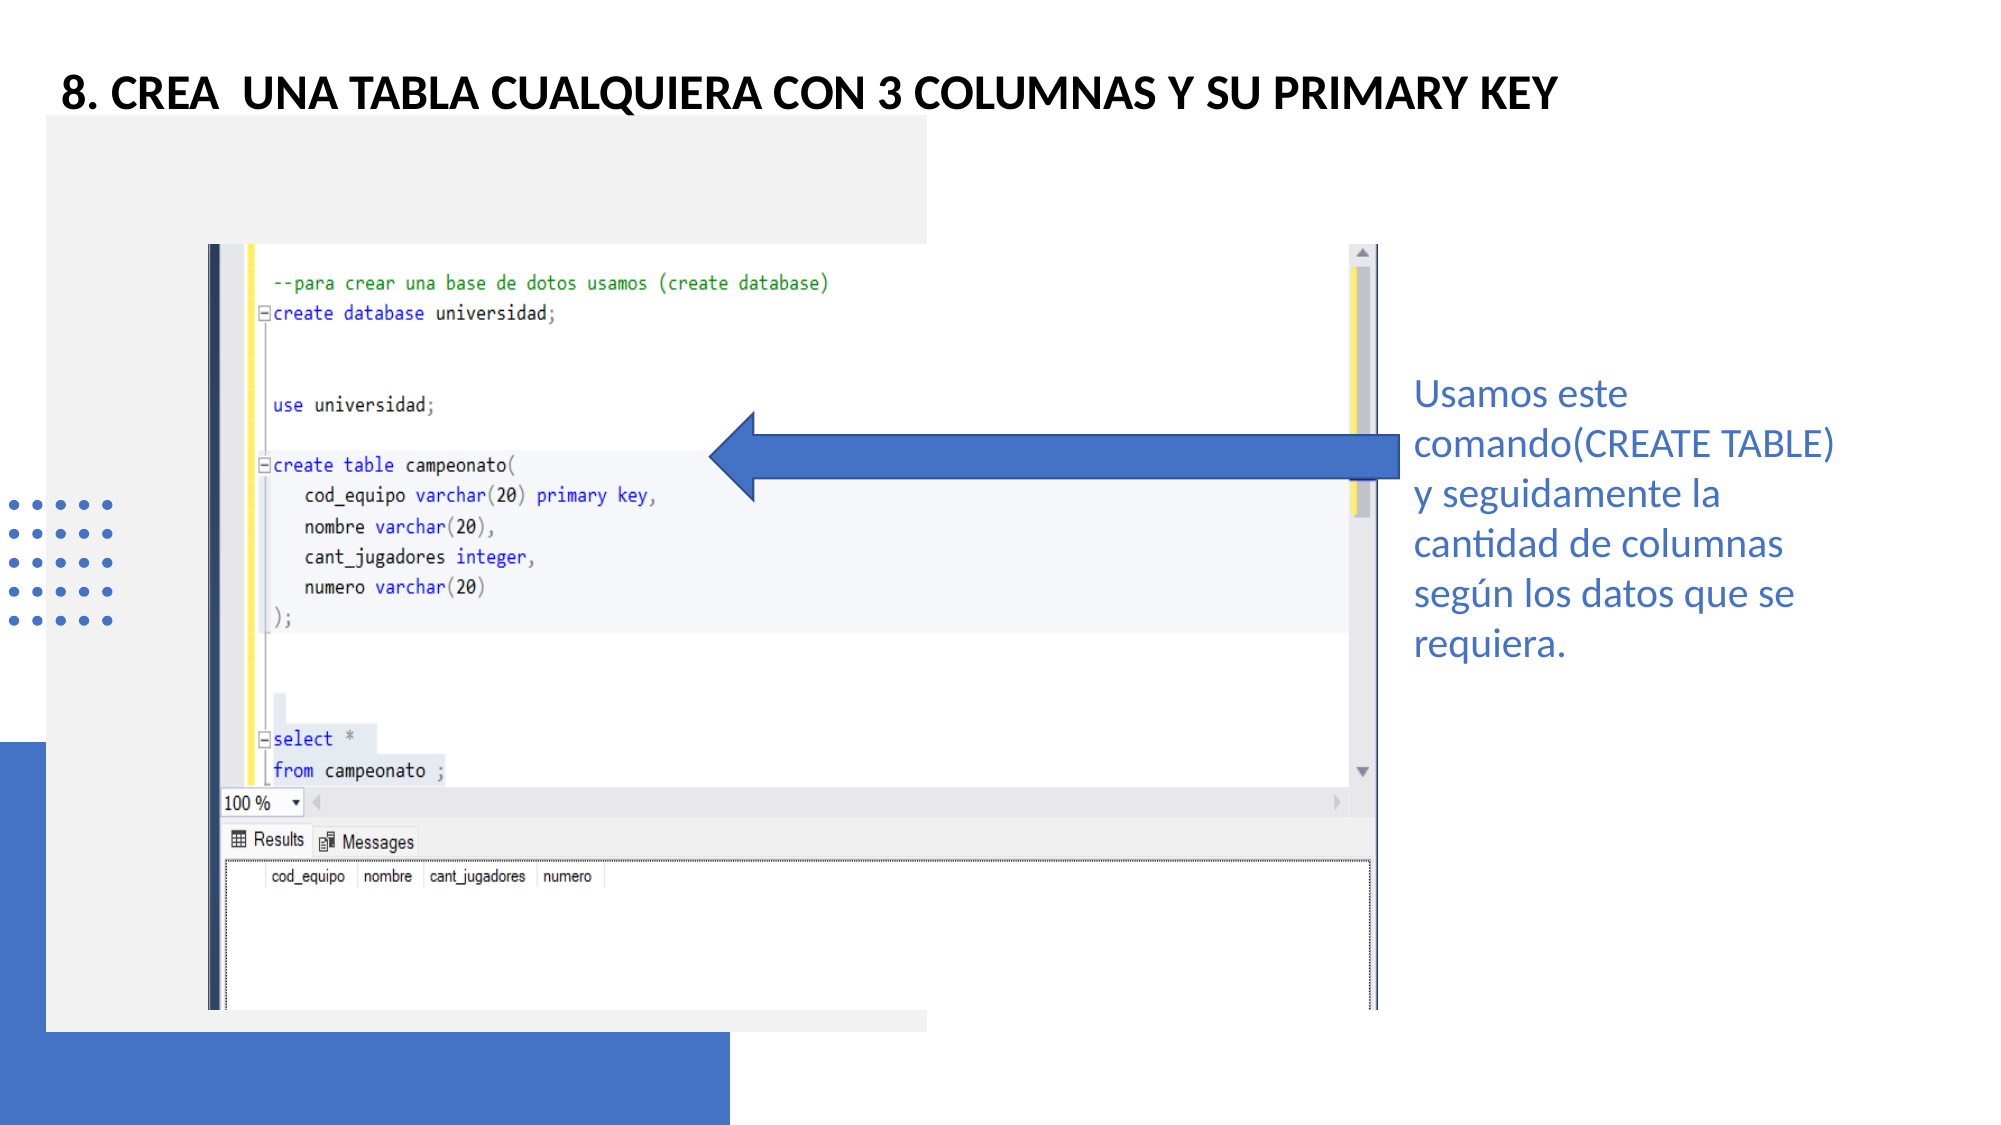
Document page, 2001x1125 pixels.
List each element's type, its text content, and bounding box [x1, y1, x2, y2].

text_box [0, 0, 2000, 1125]
text_box 8. CREA UNA TABLA CUALQUIERA CON 3 COLUMNAS Y SU PRIMARY KEY [46, 52, 1632, 129]
text_box Usamos este comando(CREATE TABLE) y seguidamente la cantidad de columnas según los datos que se requiera. [1398, 358, 1879, 626]
picture [208, 244, 1378, 1010]
